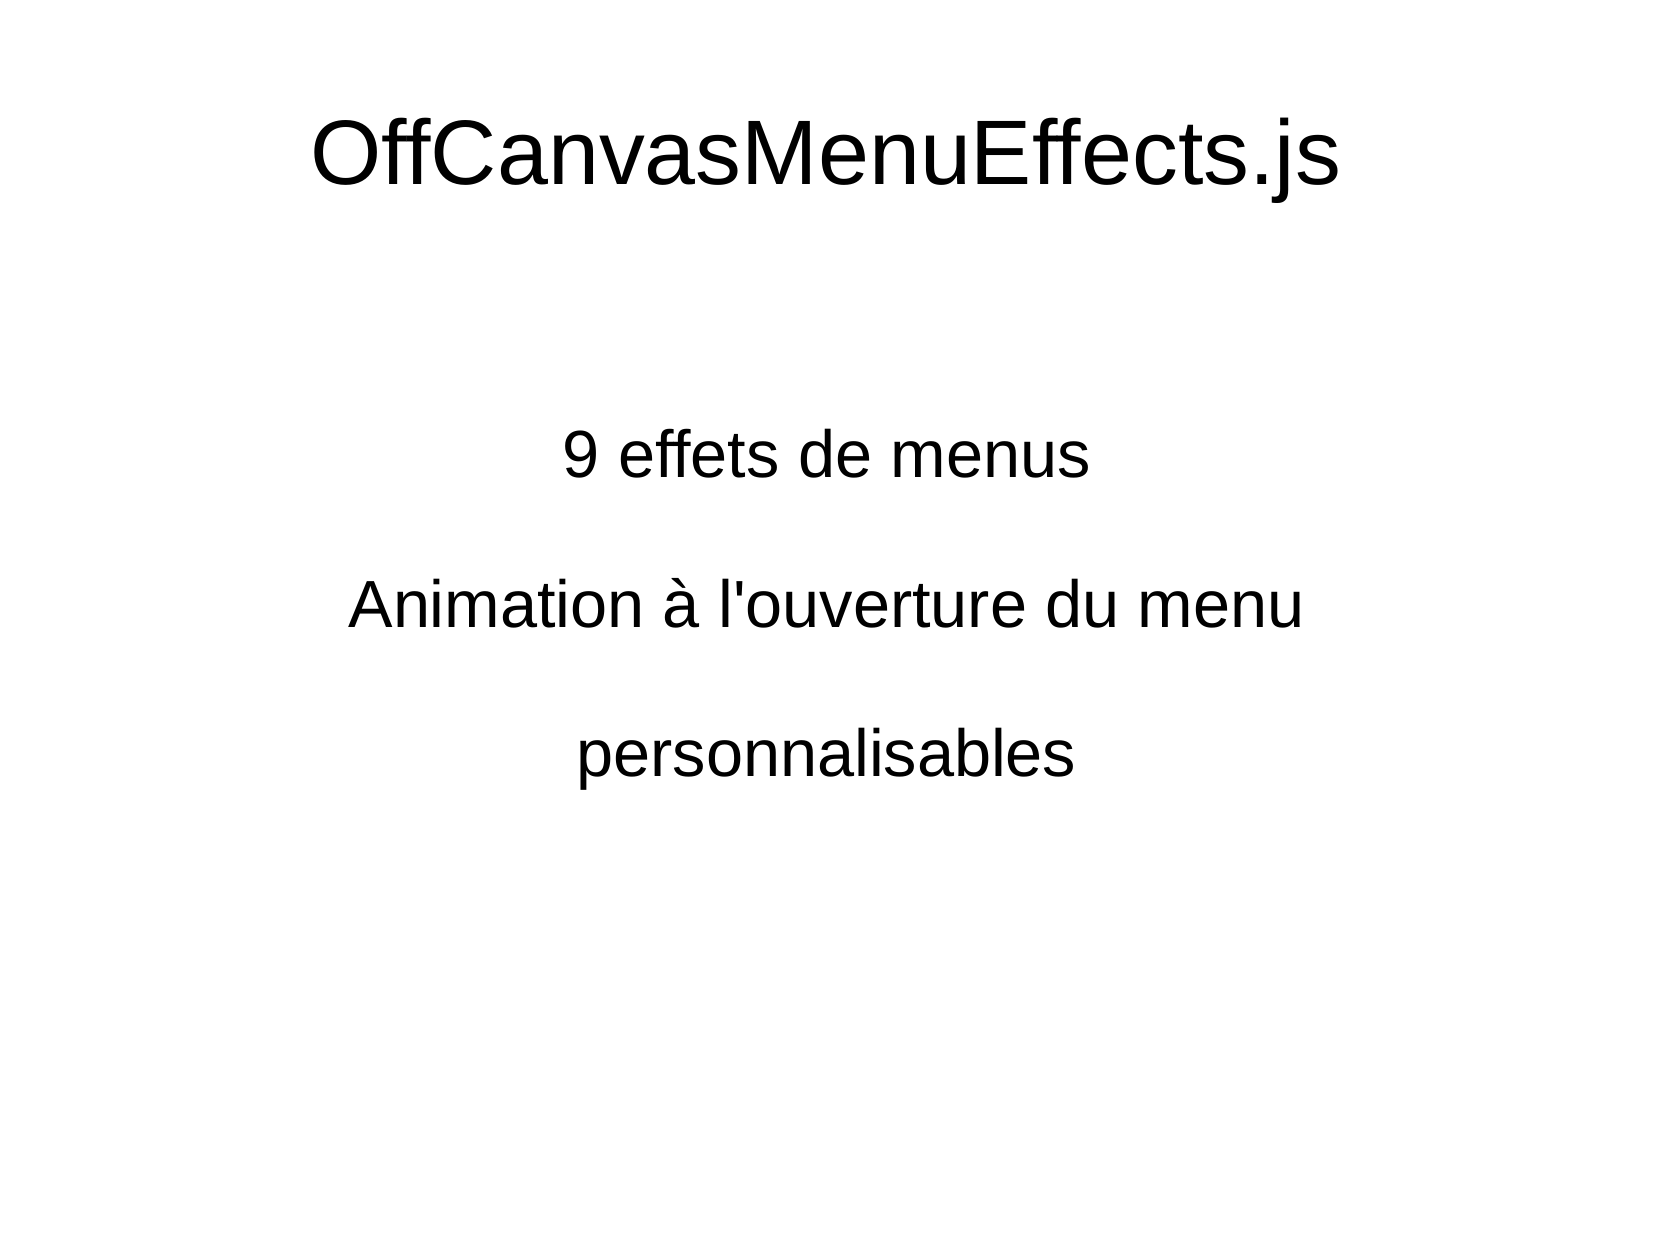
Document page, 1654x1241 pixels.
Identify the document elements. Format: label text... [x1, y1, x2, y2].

subtitle 9 effets de menus Animation à l'ouverture du menu personnalisables [82, 49, 1571, 1010]
